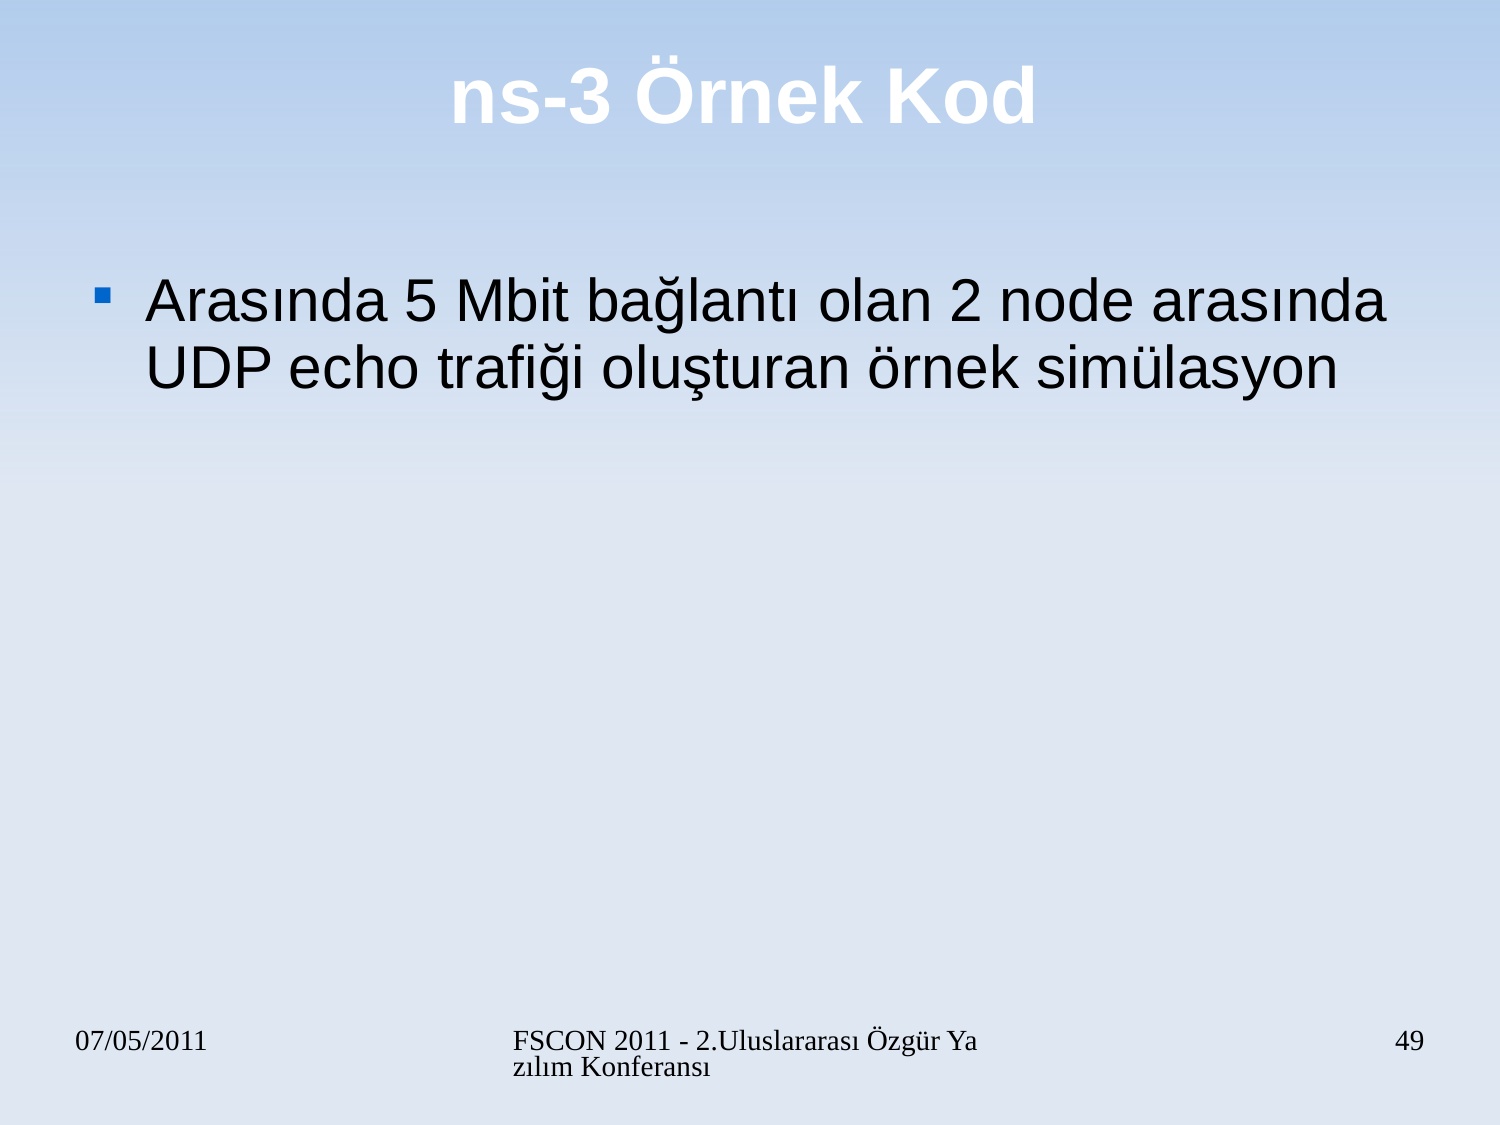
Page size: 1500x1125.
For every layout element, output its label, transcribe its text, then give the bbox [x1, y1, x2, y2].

title ns-3 Örnek Kod [69, 0, 1420, 188]
list Arasında 5 Mbit bağlantı olan 2 node arasında UDP echo trafiği oluşturan örnek simülasyon [75, 263, 1426, 1006]
picture [0, 0, 1500, 1125]
